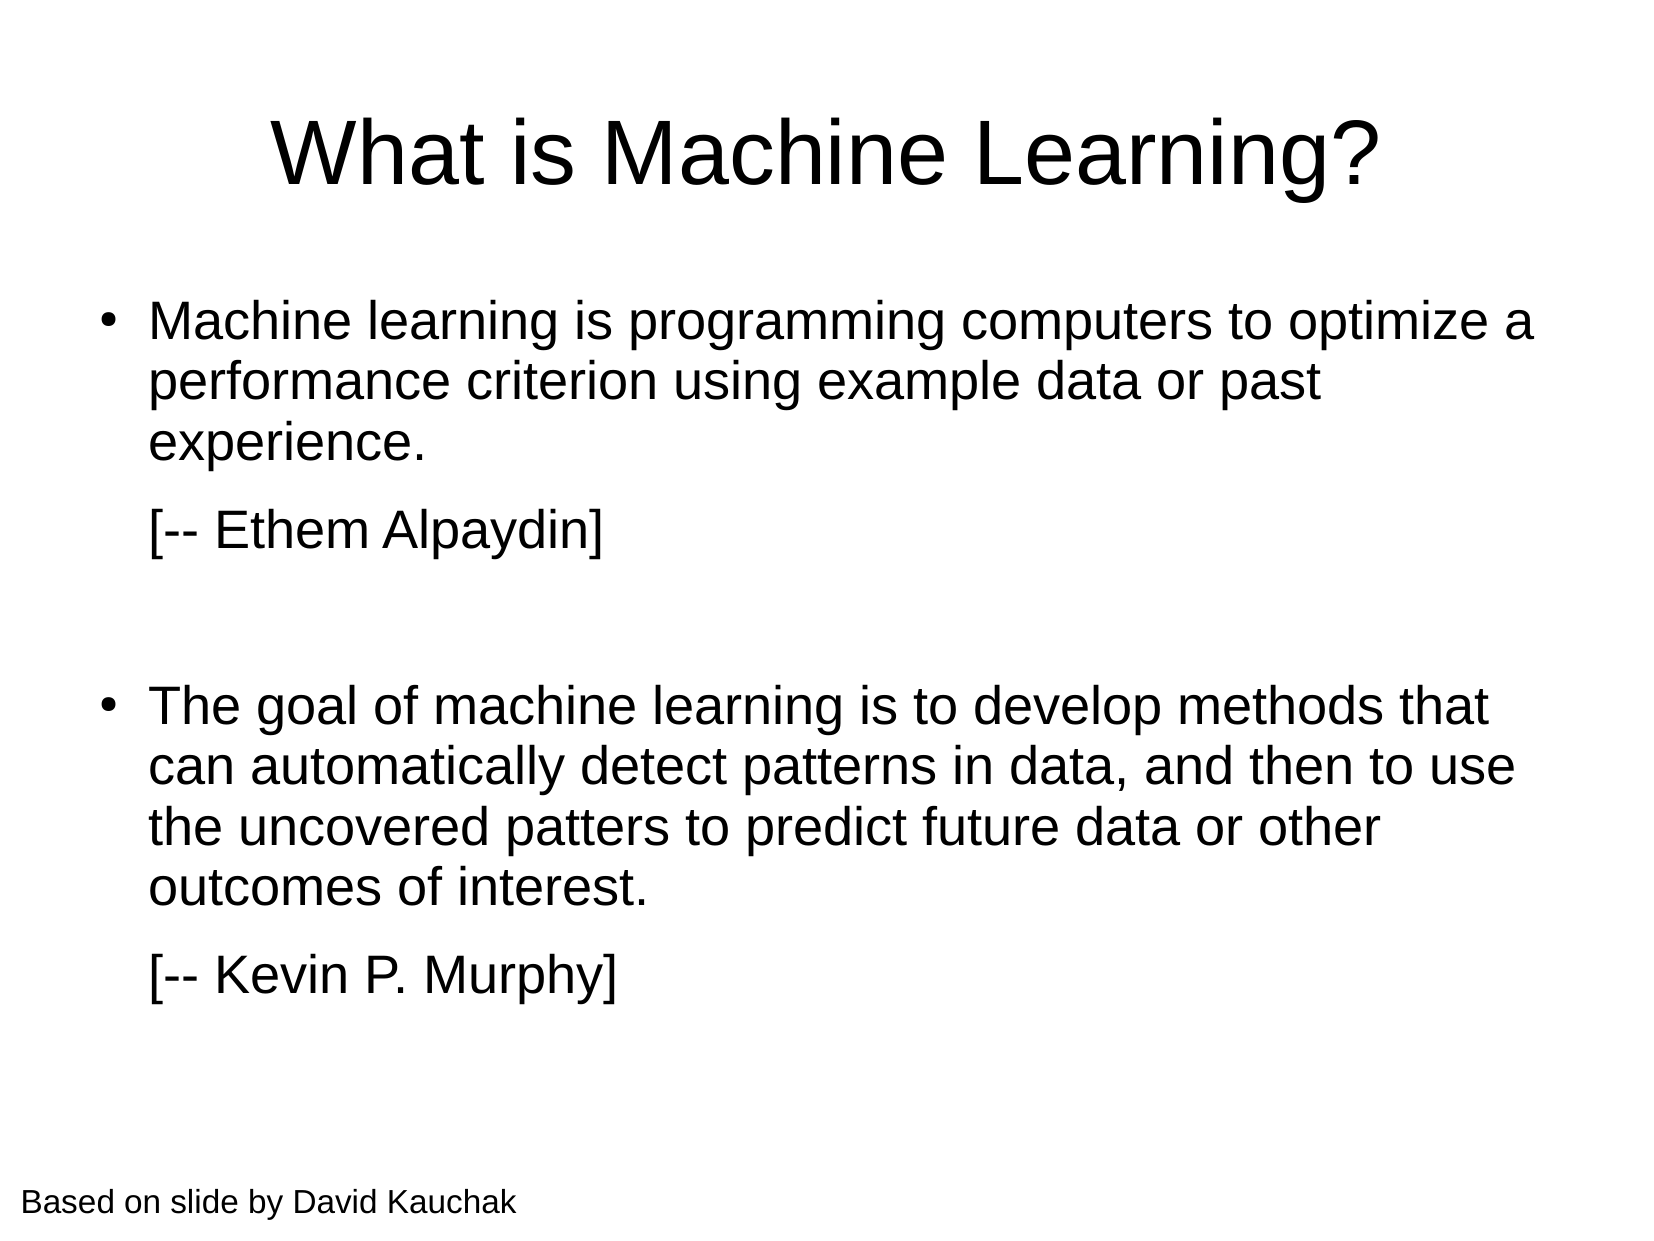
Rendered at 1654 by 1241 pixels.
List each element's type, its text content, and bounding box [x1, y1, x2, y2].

list Machine learning is programming computers to optimize a performance criterion using example data or past experience. [-- Ethem Alpaydin] The goal of machine learning is to develop methods that can automatically detect patterns in data, and then to use the uncovered patters to predict future data or other outcomes of interest. [-- Kevin P. Murphy] [82, 290, 1571, 1010]
text_box Based on slide by David Kauchak [5, 1175, 577, 1241]
title What is Machine Learning? [82, 49, 1571, 257]
